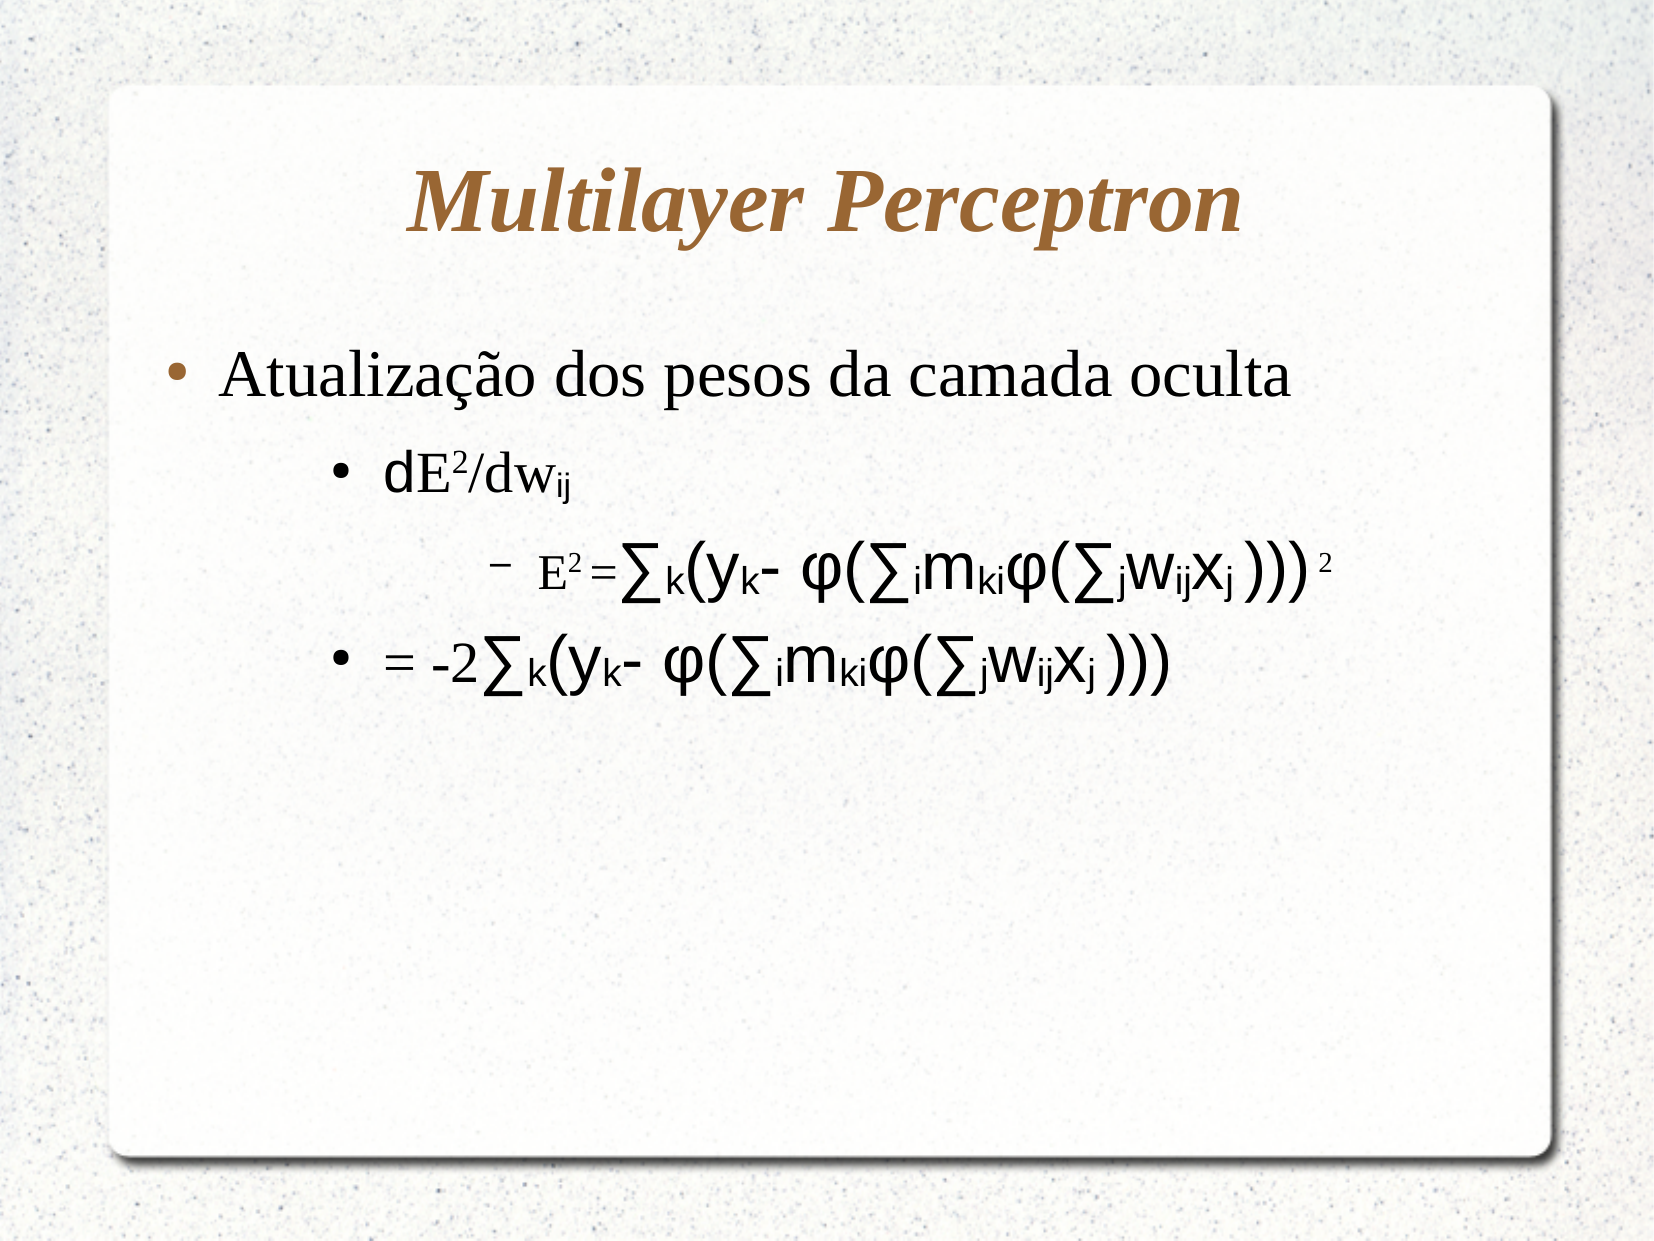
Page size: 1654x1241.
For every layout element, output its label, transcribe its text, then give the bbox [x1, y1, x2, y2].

picture [0, 0, 1654, 1241]
list Atualização dos pesos da camada oculta dE2/dwij E2 =∑k(yk- φ(∑imkiφ(∑jwijxj ))) 2 = -2∑k(yk- φ(∑imkiφ(∑jwijxj ))) [147, 336, 1506, 1241]
title Multilayer Perceptron [118, 96, 1536, 304]
